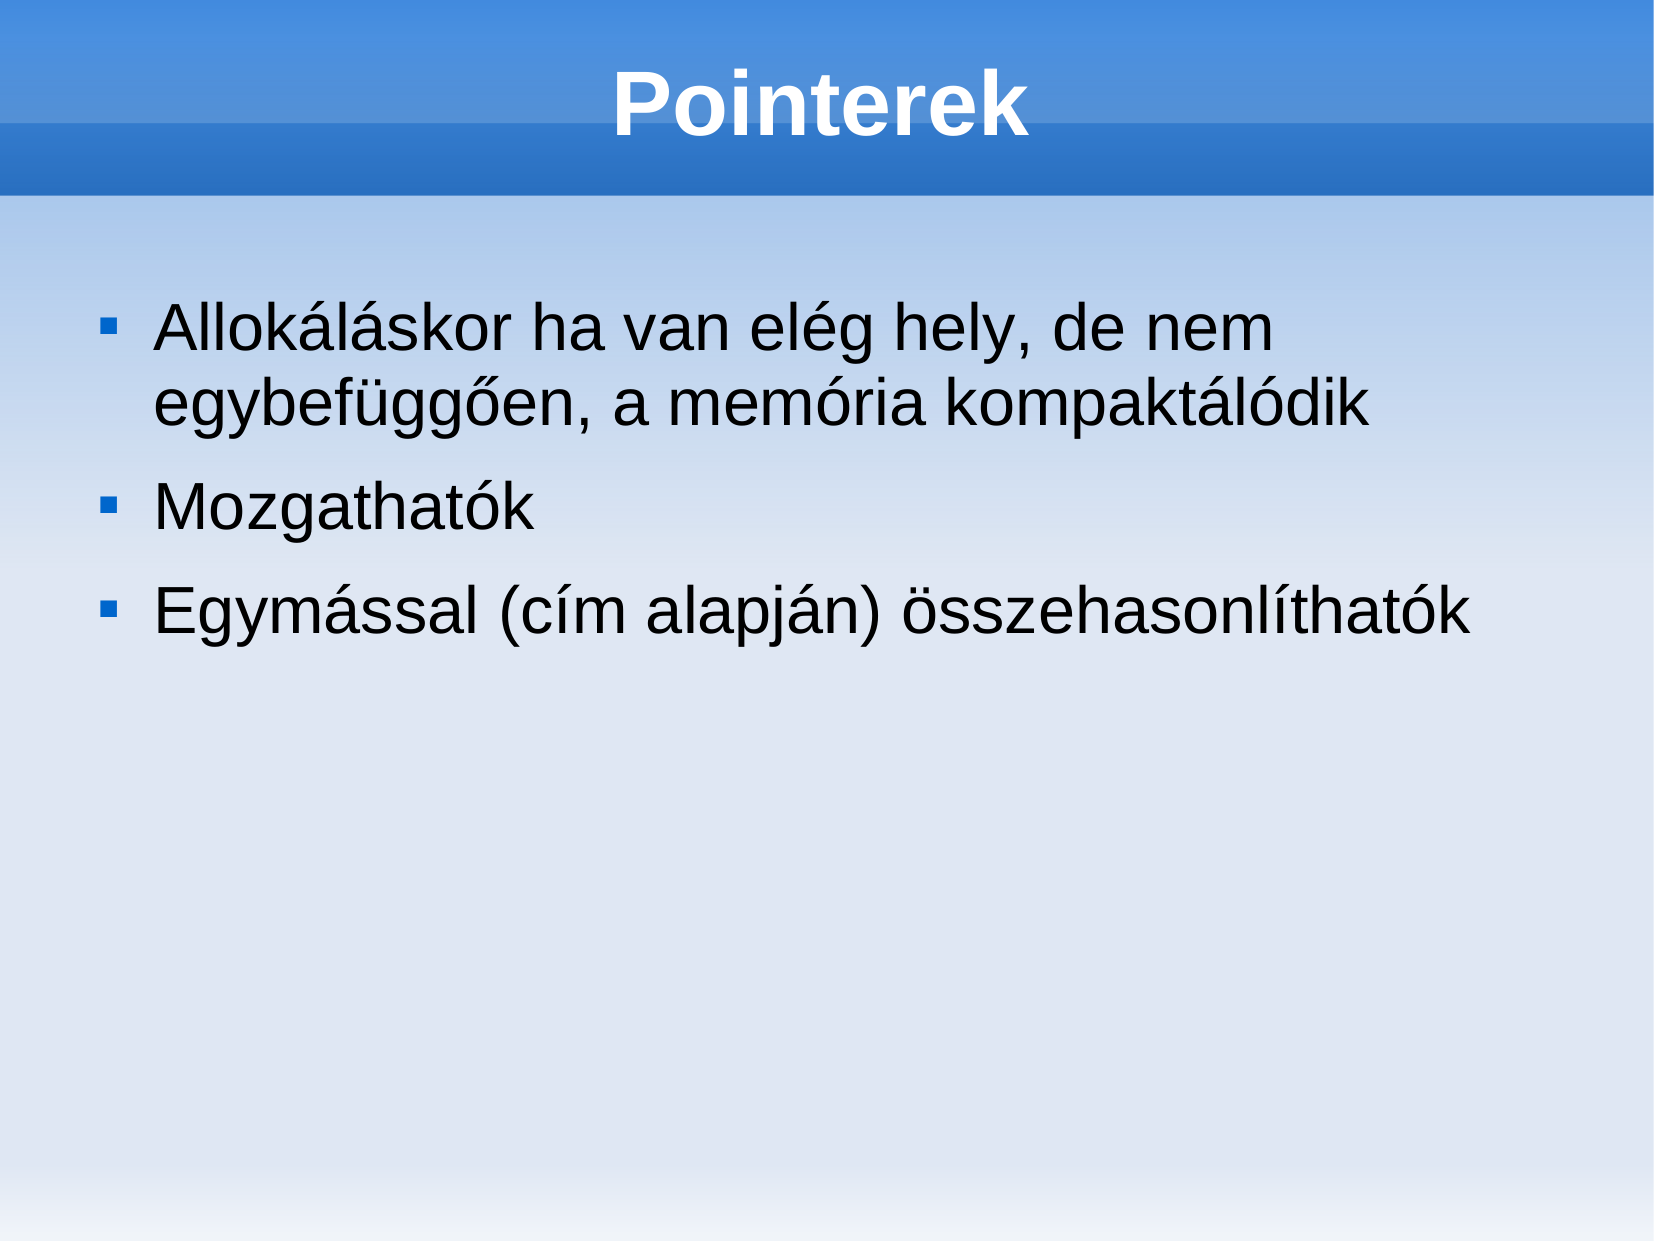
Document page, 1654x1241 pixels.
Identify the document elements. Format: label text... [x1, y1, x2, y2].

title Pointerek [76, 7, 1565, 200]
list Allokáláskor ha van elég hely, de nem egybefüggően, a memória kompaktálódik Mozgathatók Egymással (cím alapján) összehasonlíthatók [82, 290, 1571, 1094]
picture [0, 0, 1654, 1241]
